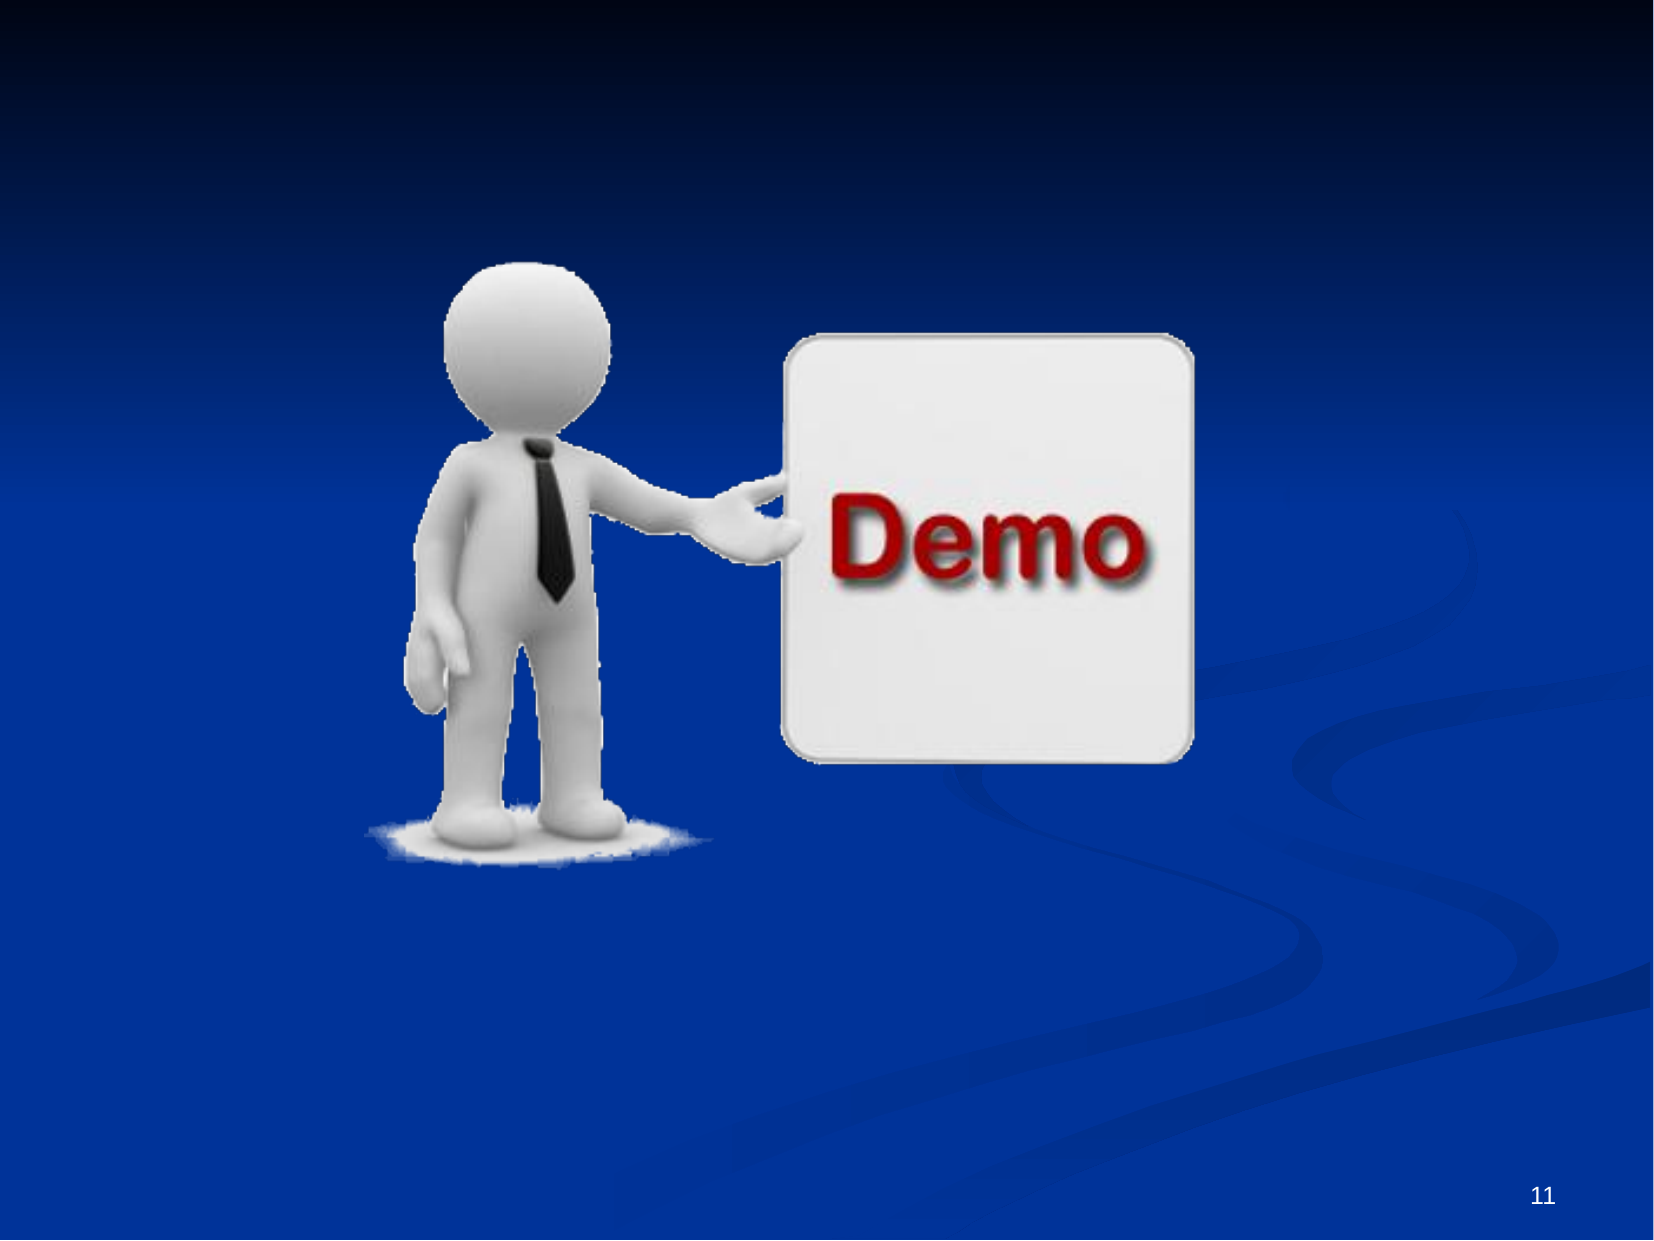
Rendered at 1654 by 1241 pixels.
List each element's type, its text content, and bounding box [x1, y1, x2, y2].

picture [364, 234, 1290, 1006]
text_box <number> [1185, 1131, 1571, 1218]
